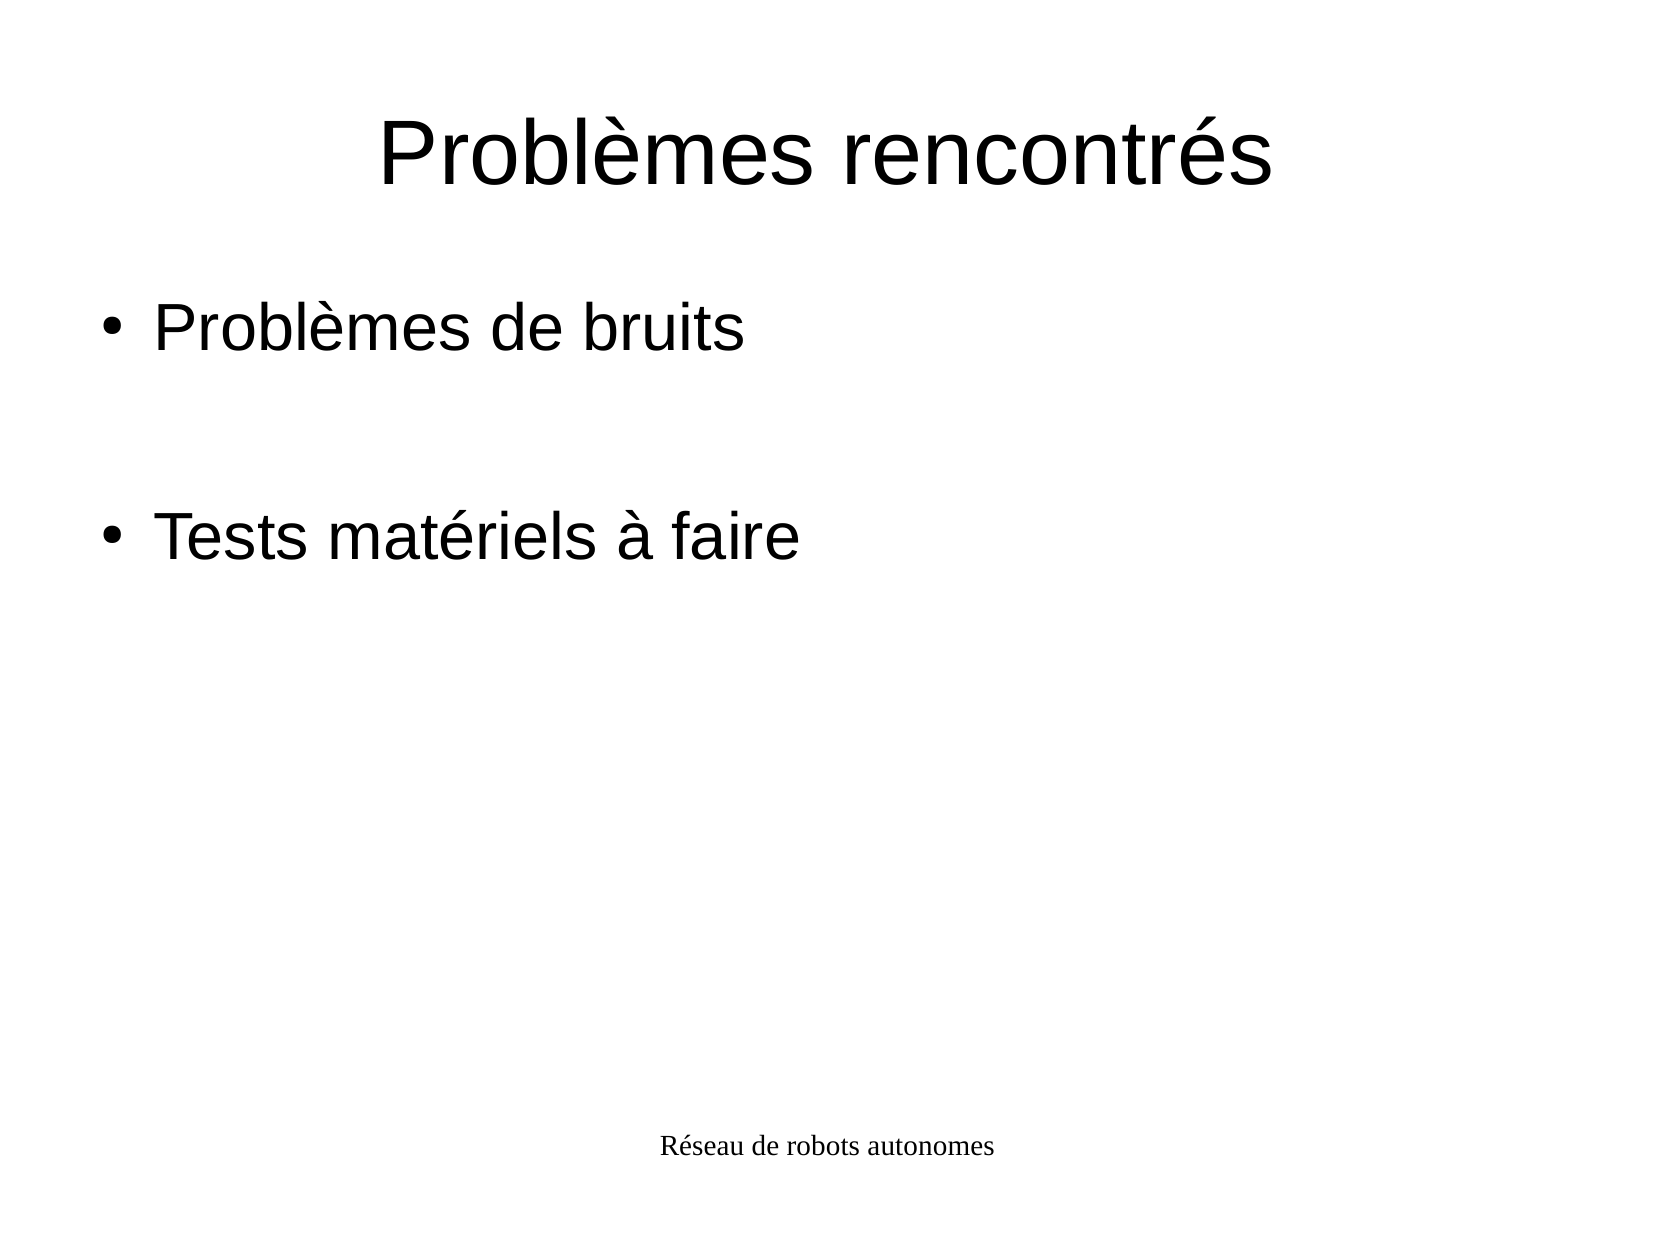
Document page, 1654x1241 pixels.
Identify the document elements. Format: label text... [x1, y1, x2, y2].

title Problèmes rencontrés [82, 49, 1571, 257]
list Problèmes de bruits Tests matériels à faire [82, 290, 1538, 1010]
